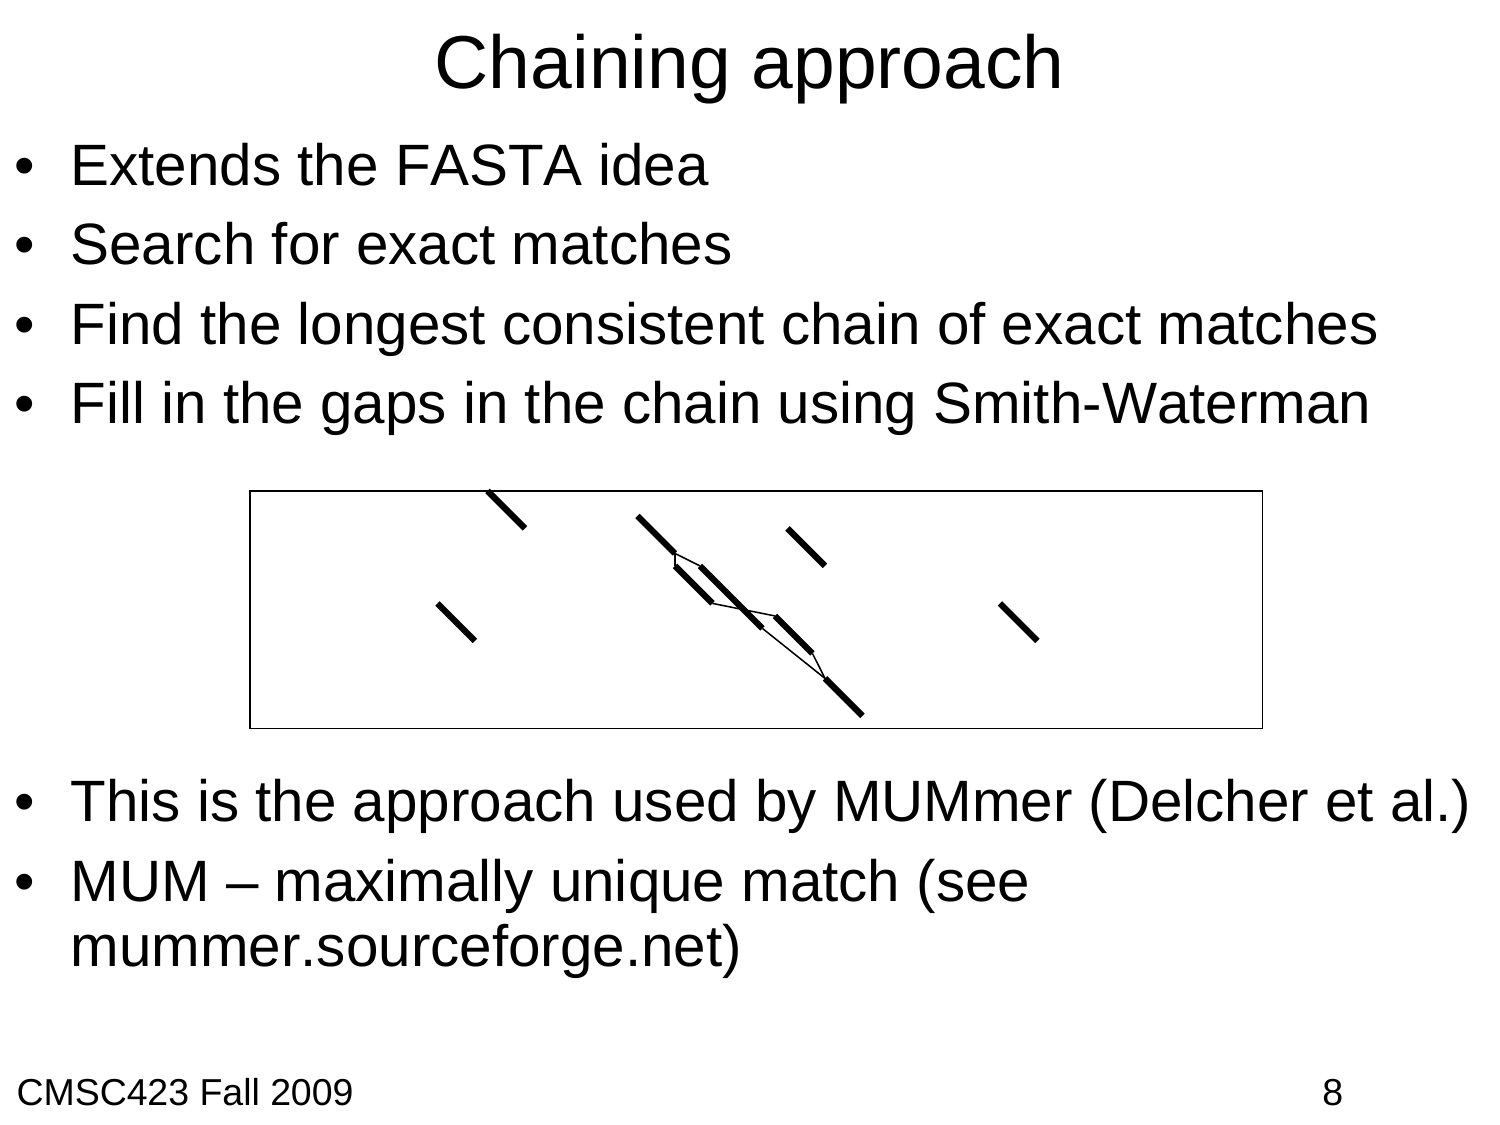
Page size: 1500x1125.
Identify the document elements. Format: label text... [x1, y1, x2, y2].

title Chaining approach [0, 12, 1500, 113]
list Extends the FASTA idea Search for exact matches Find the longest consistent chain of exact matches Fill in the gaps in the chain using Smith-Waterman This is the approach used by MUMmer (Delcher et al.) MUM – maximally unique match (see mummer.sourceforge.net) [0, 124, 1500, 1125]
